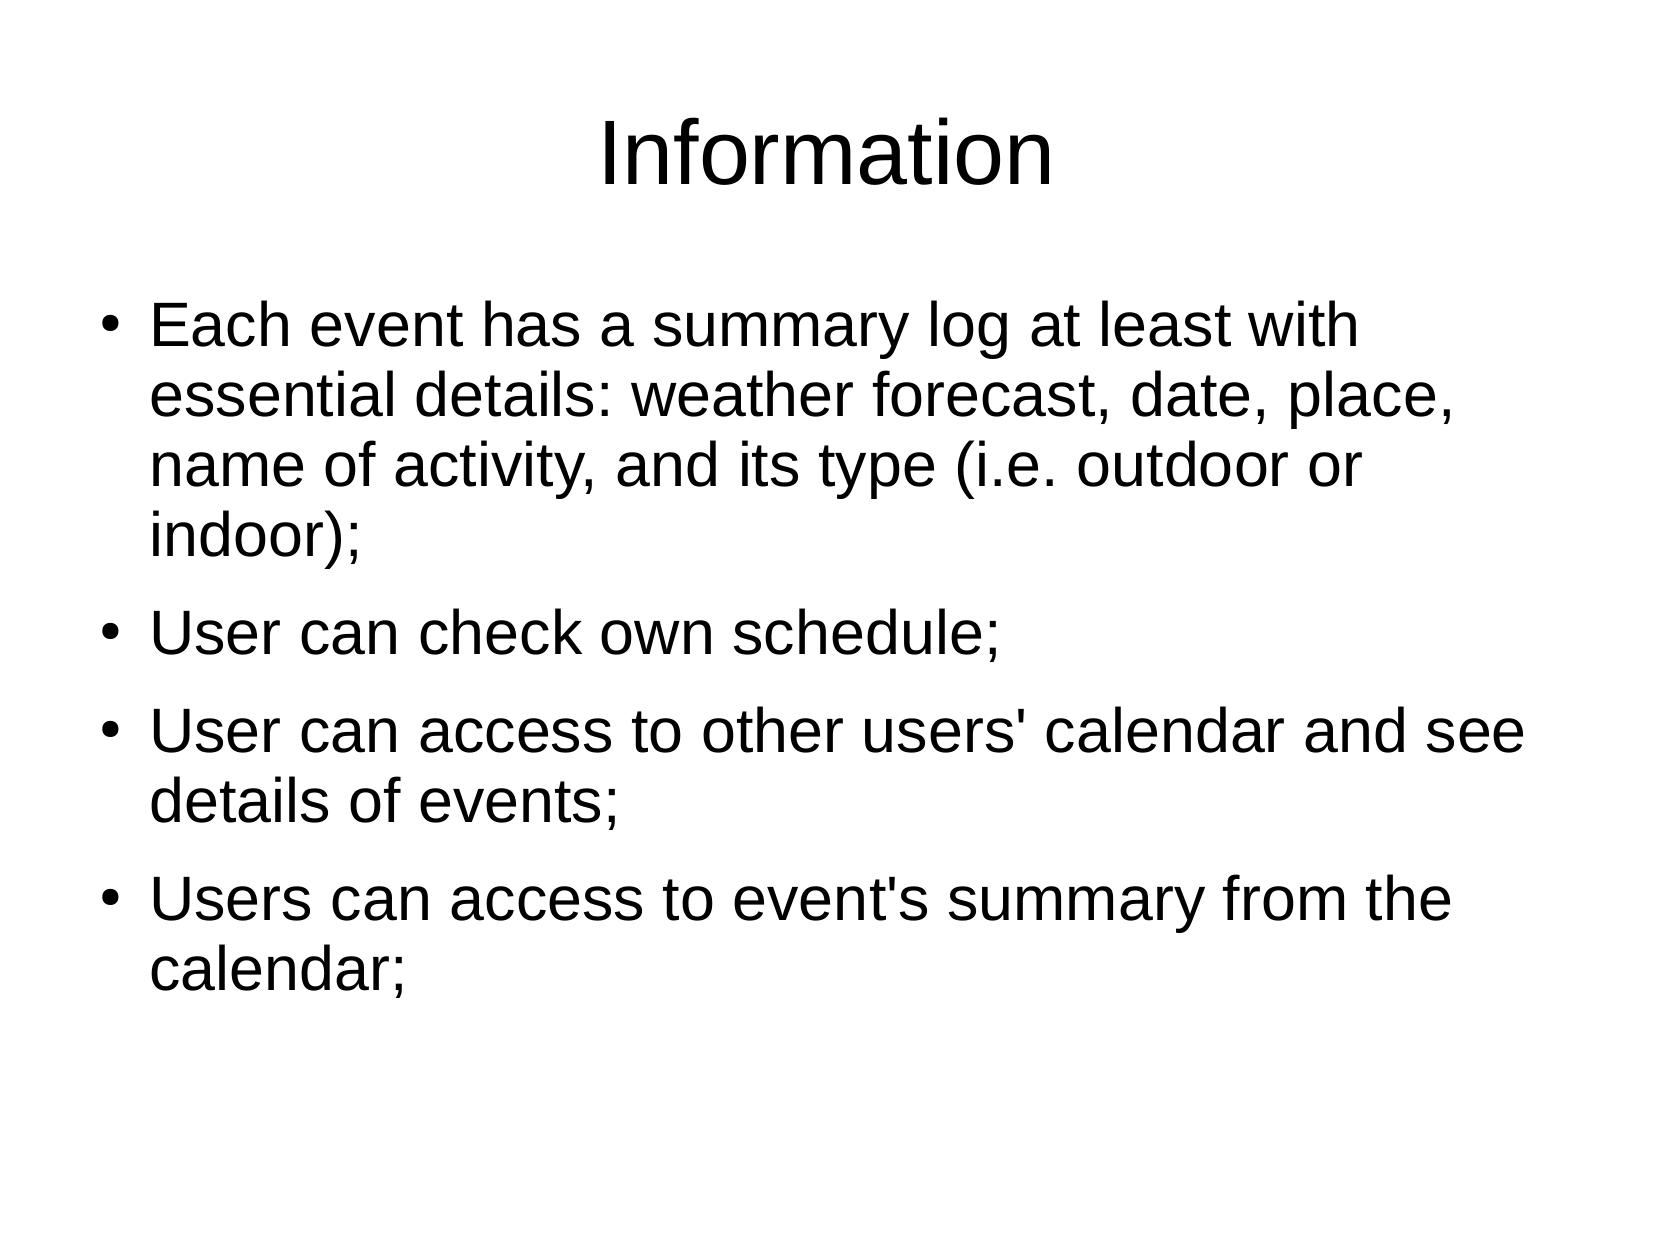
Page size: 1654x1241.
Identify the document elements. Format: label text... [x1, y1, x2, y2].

list Each event has a summary log at least with essential details: weather forecast, date, place, name of activity, and its type (i.e. outdoor or indoor); User can check own schedule; User can access to other users' calendar and see details of events; Users can access to event's summary from the calendar; [82, 290, 1571, 1010]
title Information [82, 49, 1571, 257]
